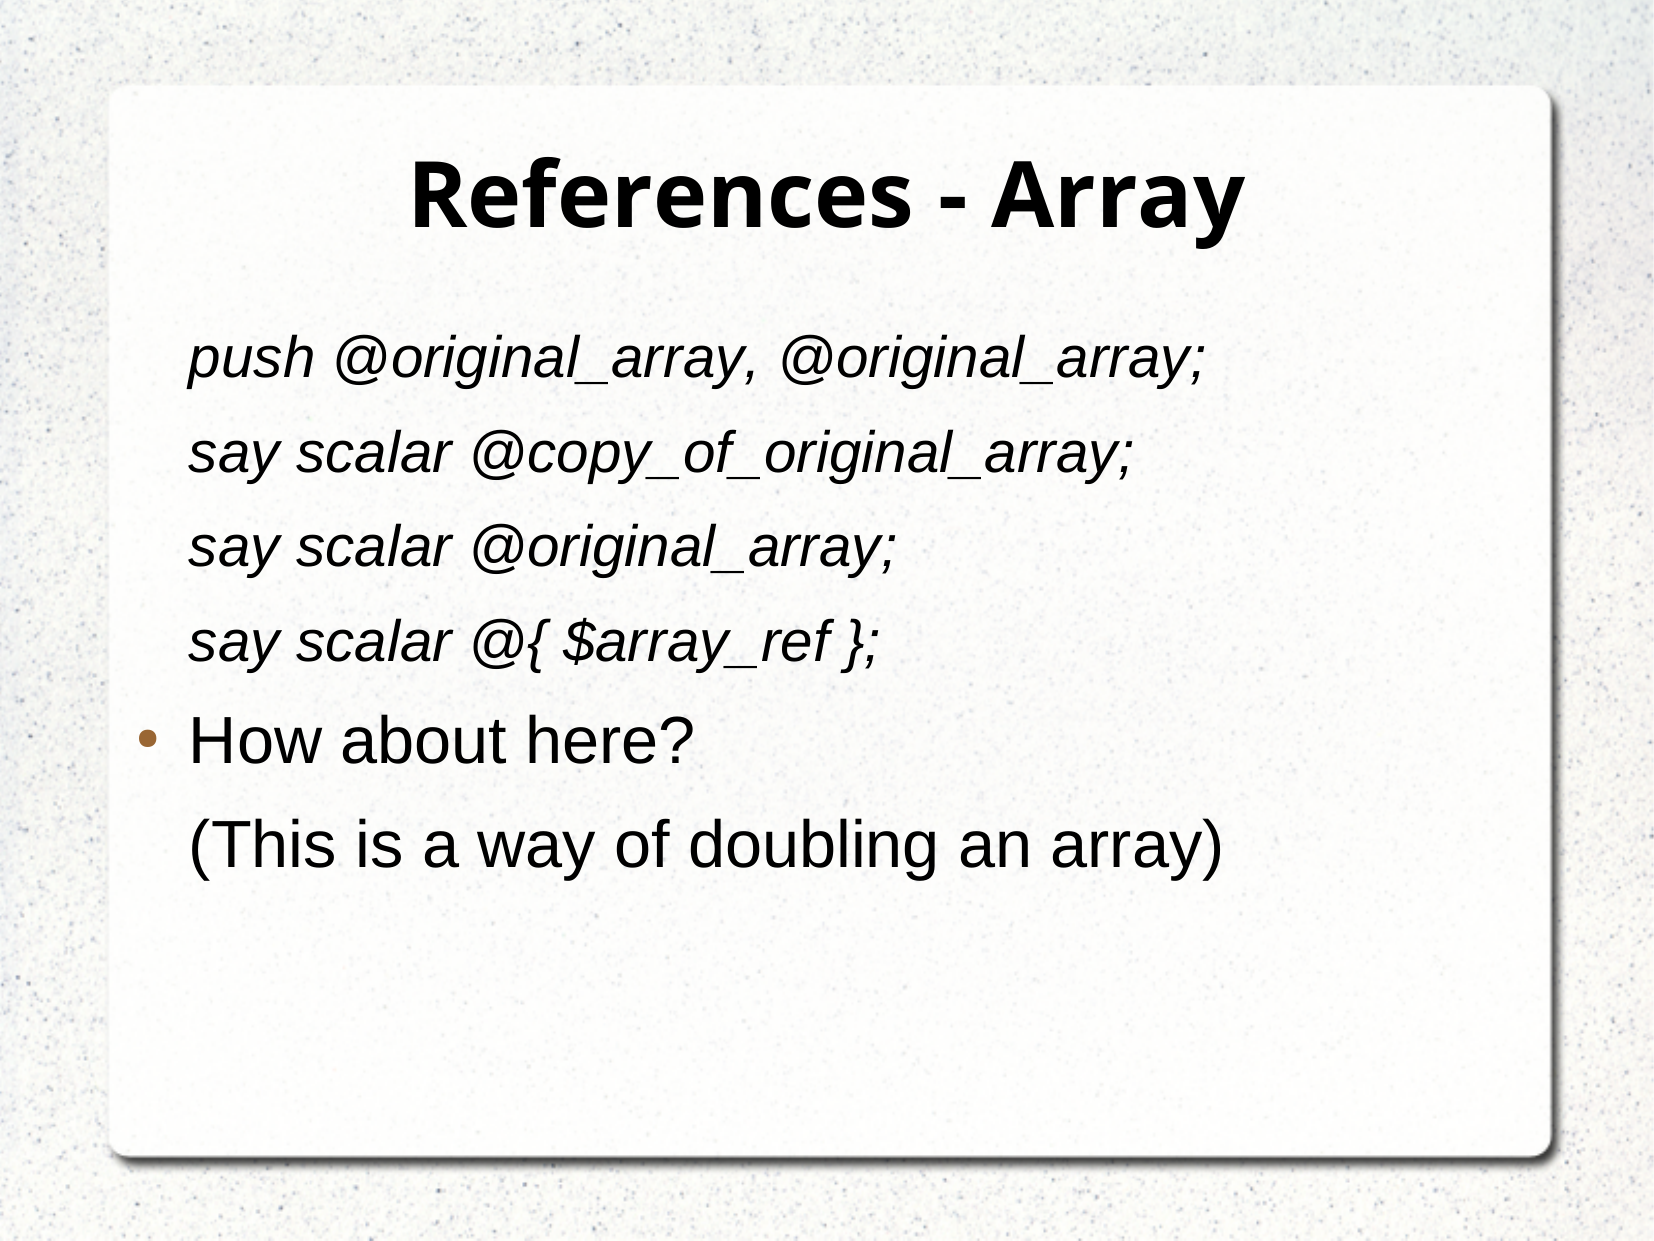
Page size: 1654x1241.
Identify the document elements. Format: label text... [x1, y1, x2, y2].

list push @original_array, @original_array; say scalar @copy_of_original_array; say scalar @original_array; say scalar @{ $array_ref }; How about here? (This is a way of doubling an array) [118, 324, 1506, 1063]
title References - Array [118, 88, 1536, 296]
picture [0, 0, 1654, 1241]
